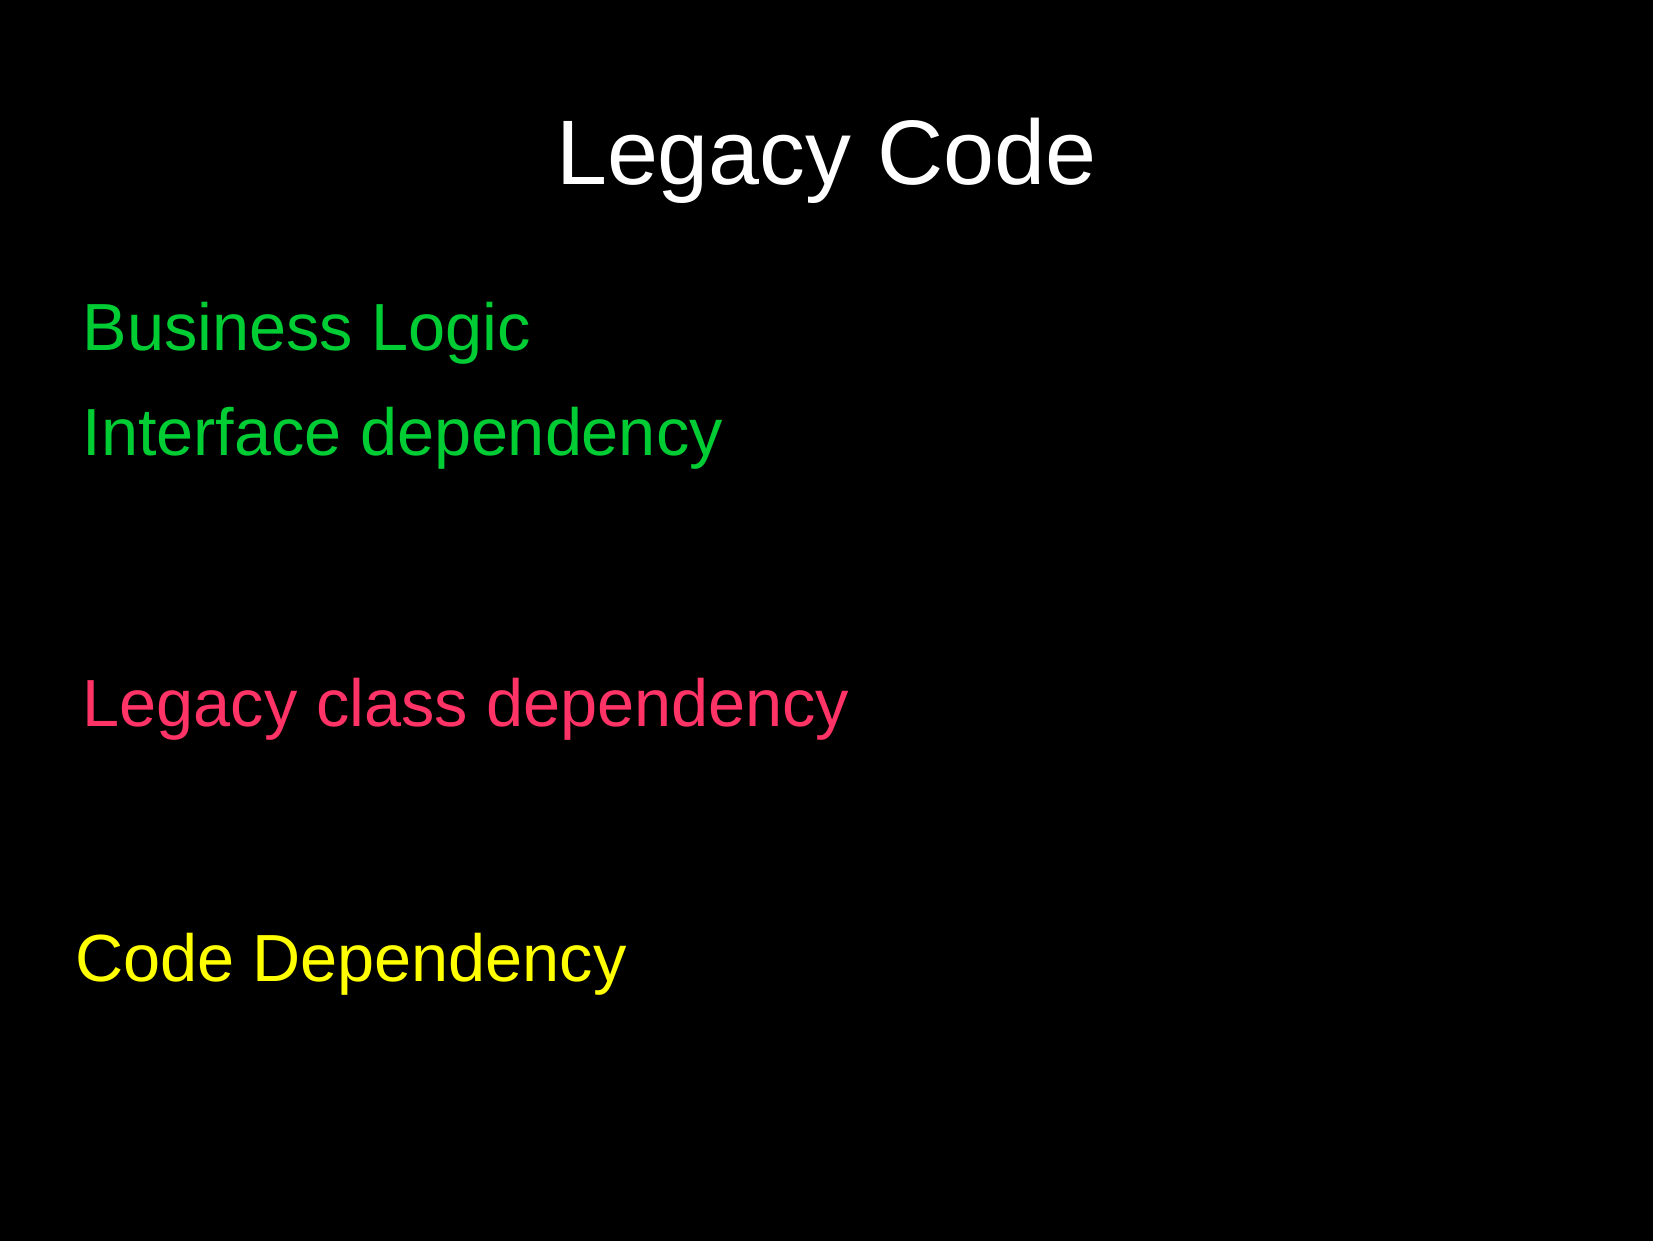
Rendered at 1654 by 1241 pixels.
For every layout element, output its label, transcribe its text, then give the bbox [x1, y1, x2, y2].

list Legacy class dependency [82, 666, 1571, 781]
list Business Logic Interface dependency [82, 290, 1571, 511]
list Code Dependency [75, 921, 1563, 1036]
title Legacy Code [82, 49, 1571, 257]
